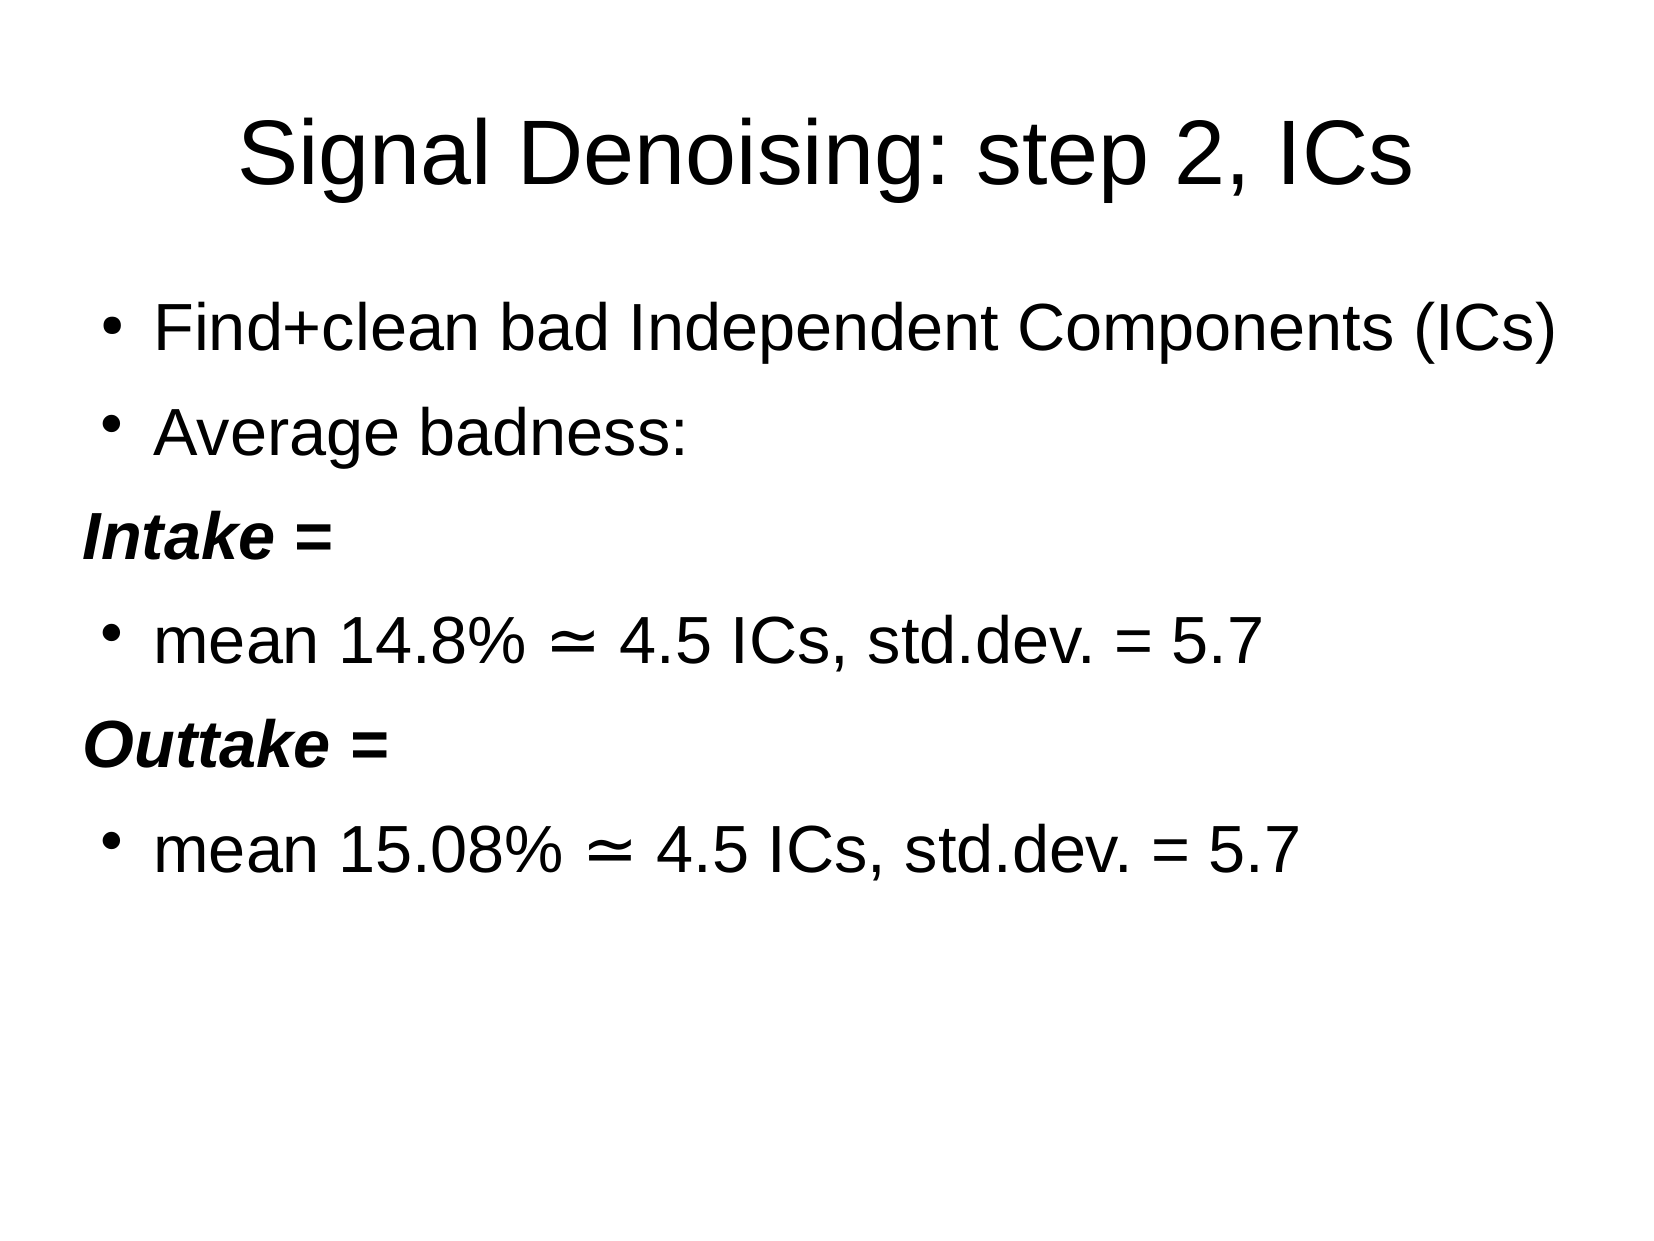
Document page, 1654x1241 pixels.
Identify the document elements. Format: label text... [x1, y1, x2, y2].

title Signal Denoising: step 2, ICs [82, 49, 1571, 257]
list Find+clean bad Independent Components (ICs) Average badness: Intake = mean 14.8% ≃ 4.5 ICs, std.dev. = 5.7 Outtake = mean 15.08% ≃ 4.5 ICs, std.dev. = 5.7 [82, 290, 1571, 1241]
